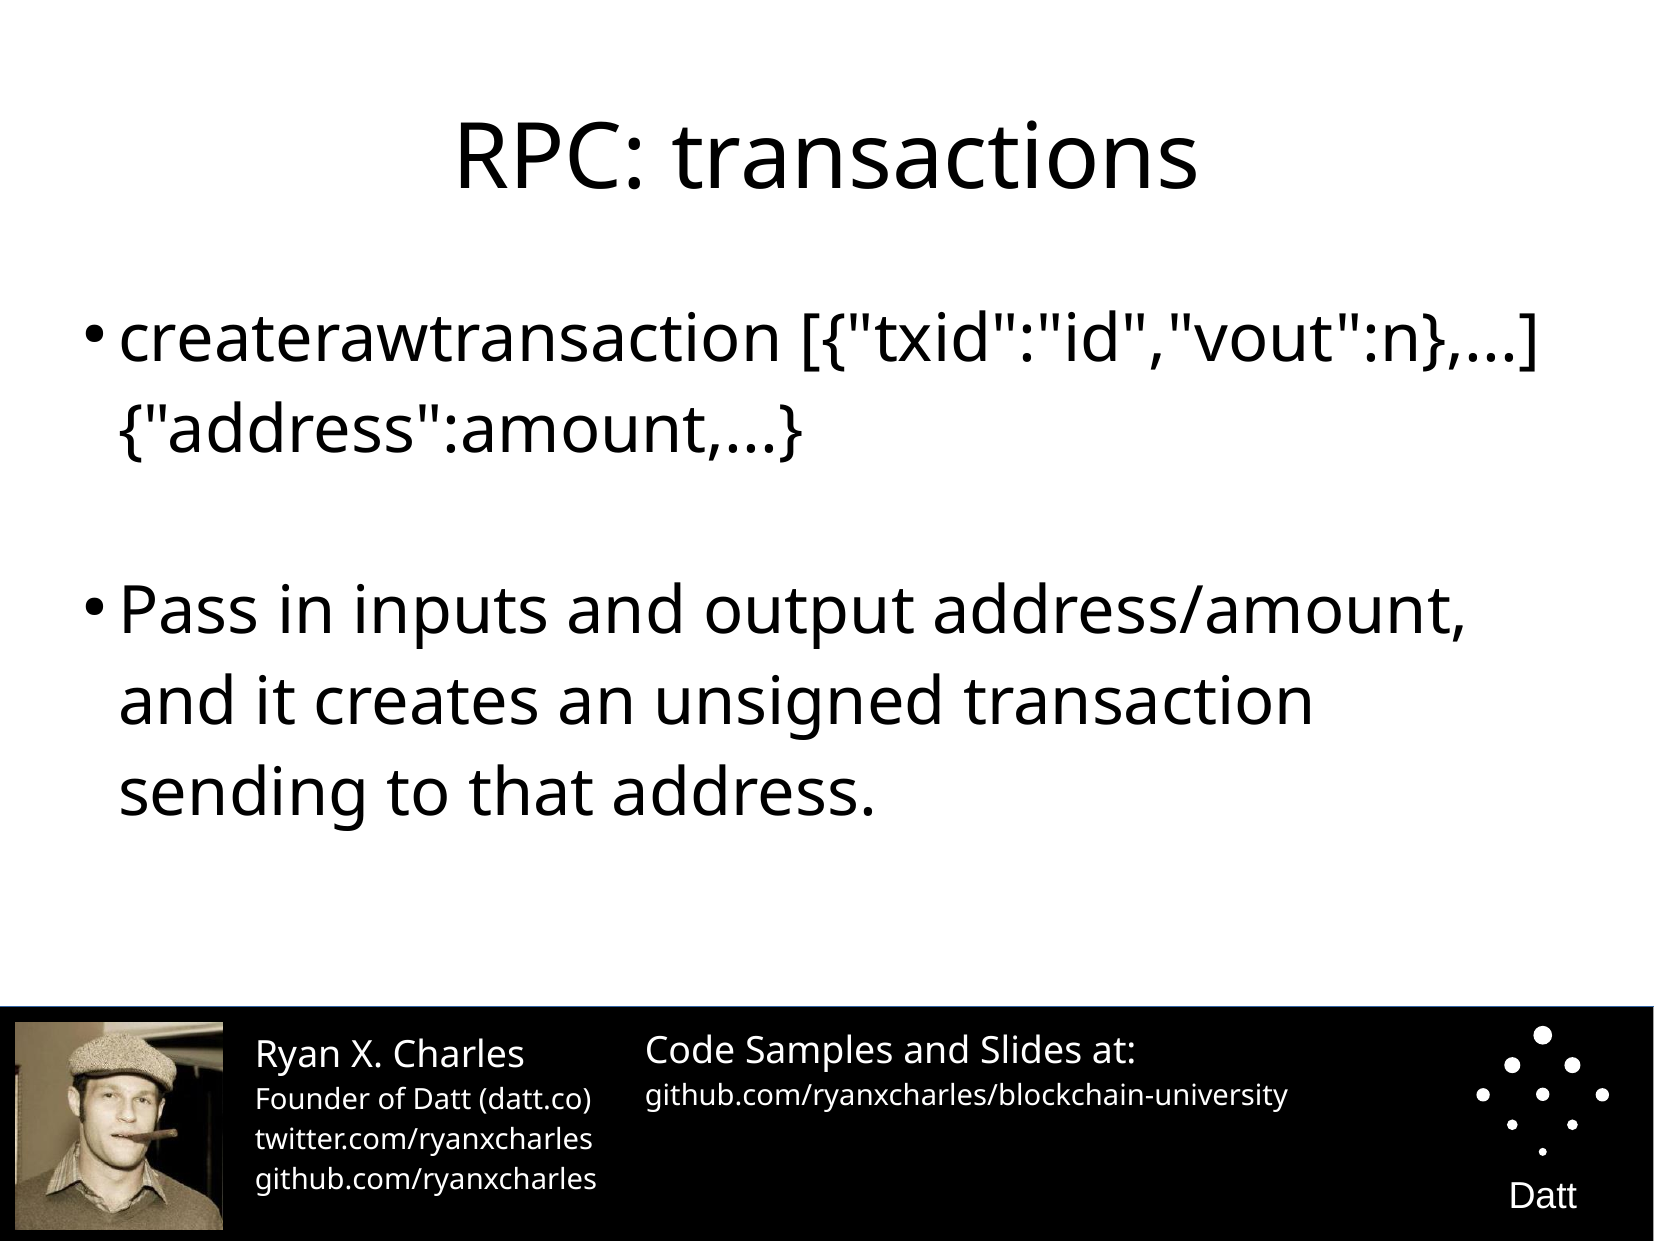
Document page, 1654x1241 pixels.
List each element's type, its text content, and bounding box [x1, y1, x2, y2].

title RPC: transactions [82, 49, 1571, 257]
text_box Datt [1452, 1167, 1633, 1241]
subtitle createrawtransaction [{"txid":"id","vout":n},...] {"address":amount,...} Pass in inputs and output address/amount, and it creates an unsigned transaction sending to that address. [82, 290, 1571, 1006]
picture [1475, 1023, 1611, 1159]
picture [15, 1022, 223, 1231]
text_box [0, 1006, 1654, 1241]
text_box Ryan X. Charles Founder of Datt (datt.co) twitter.com/ryanxcharles github.com/ryanxcharles [240, 1020, 976, 1241]
text_box Code Samples and Slides at: github.com/ryanxcharles/blockchain-university [630, 1015, 1403, 1156]
